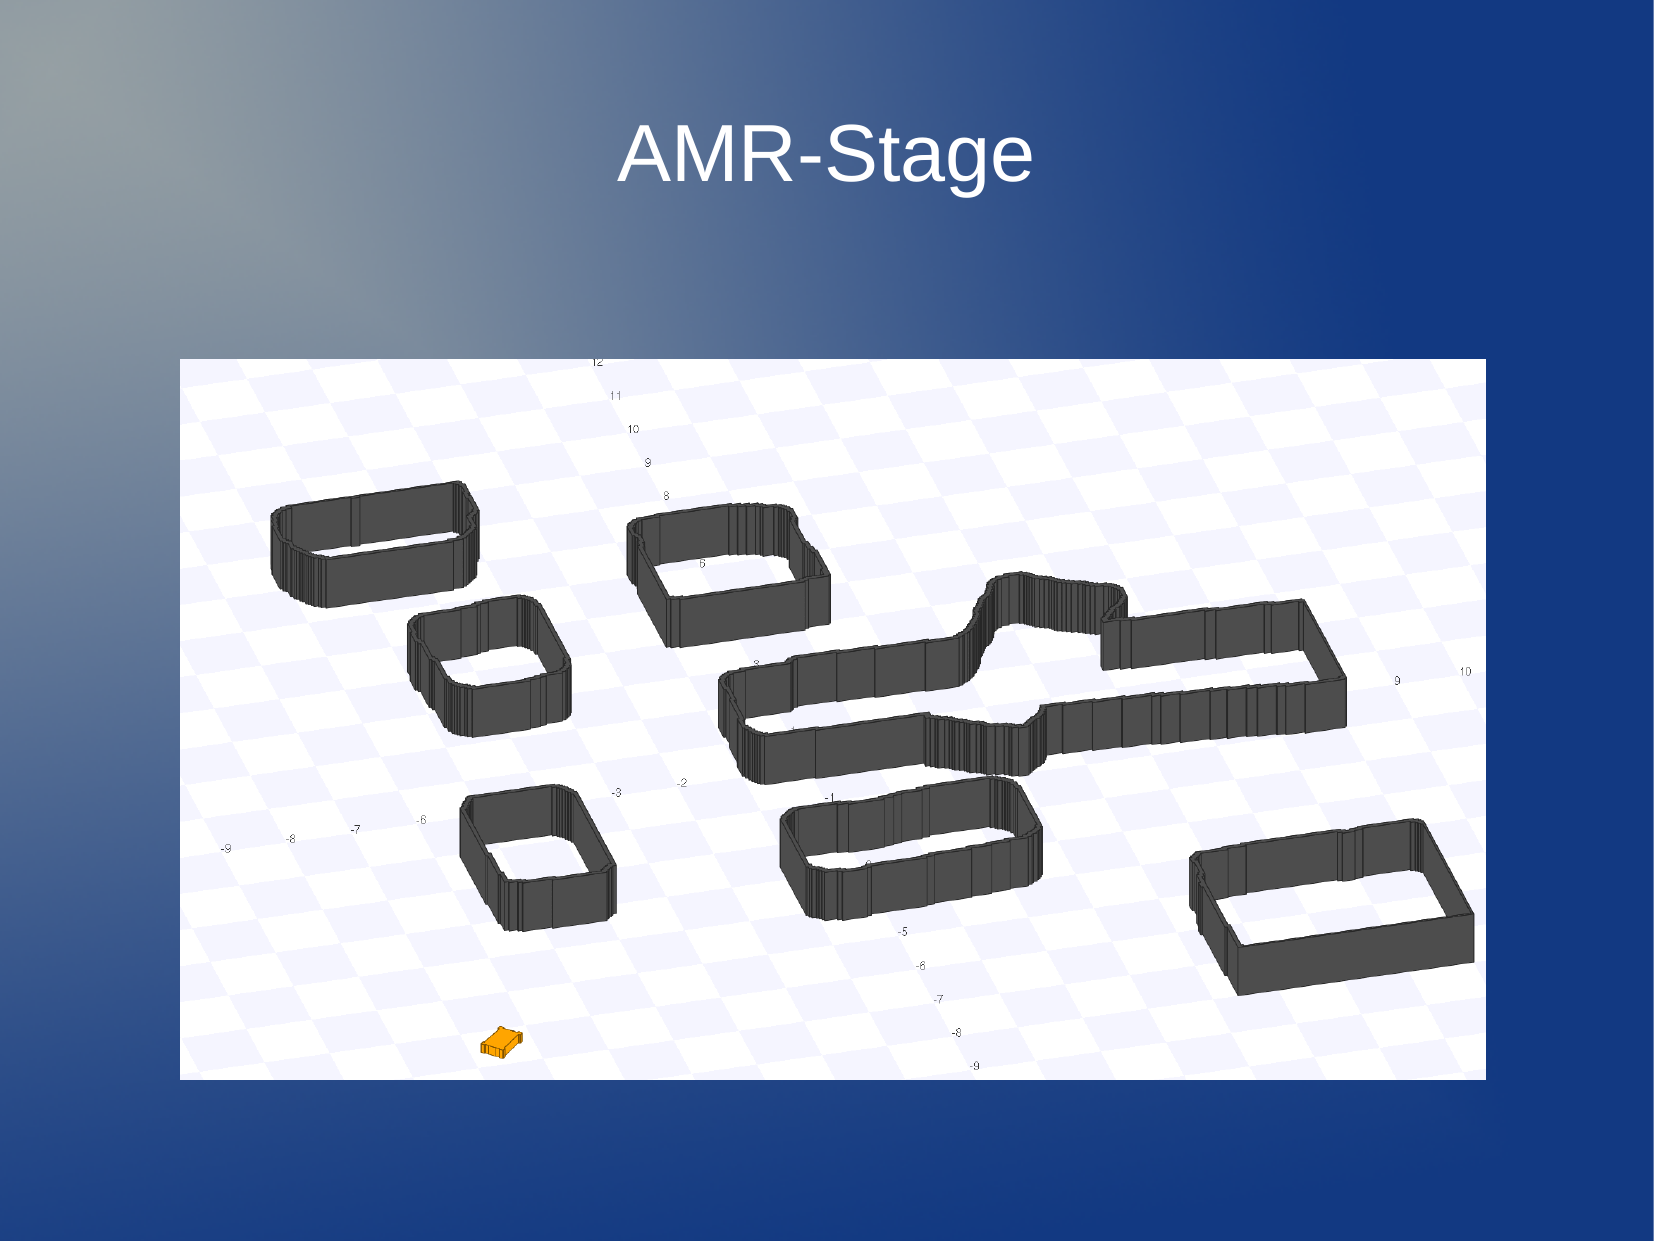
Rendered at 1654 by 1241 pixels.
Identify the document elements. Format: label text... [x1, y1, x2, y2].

picture [0, 0, 1654, 1241]
title AMR-Stage [82, 49, 1571, 257]
